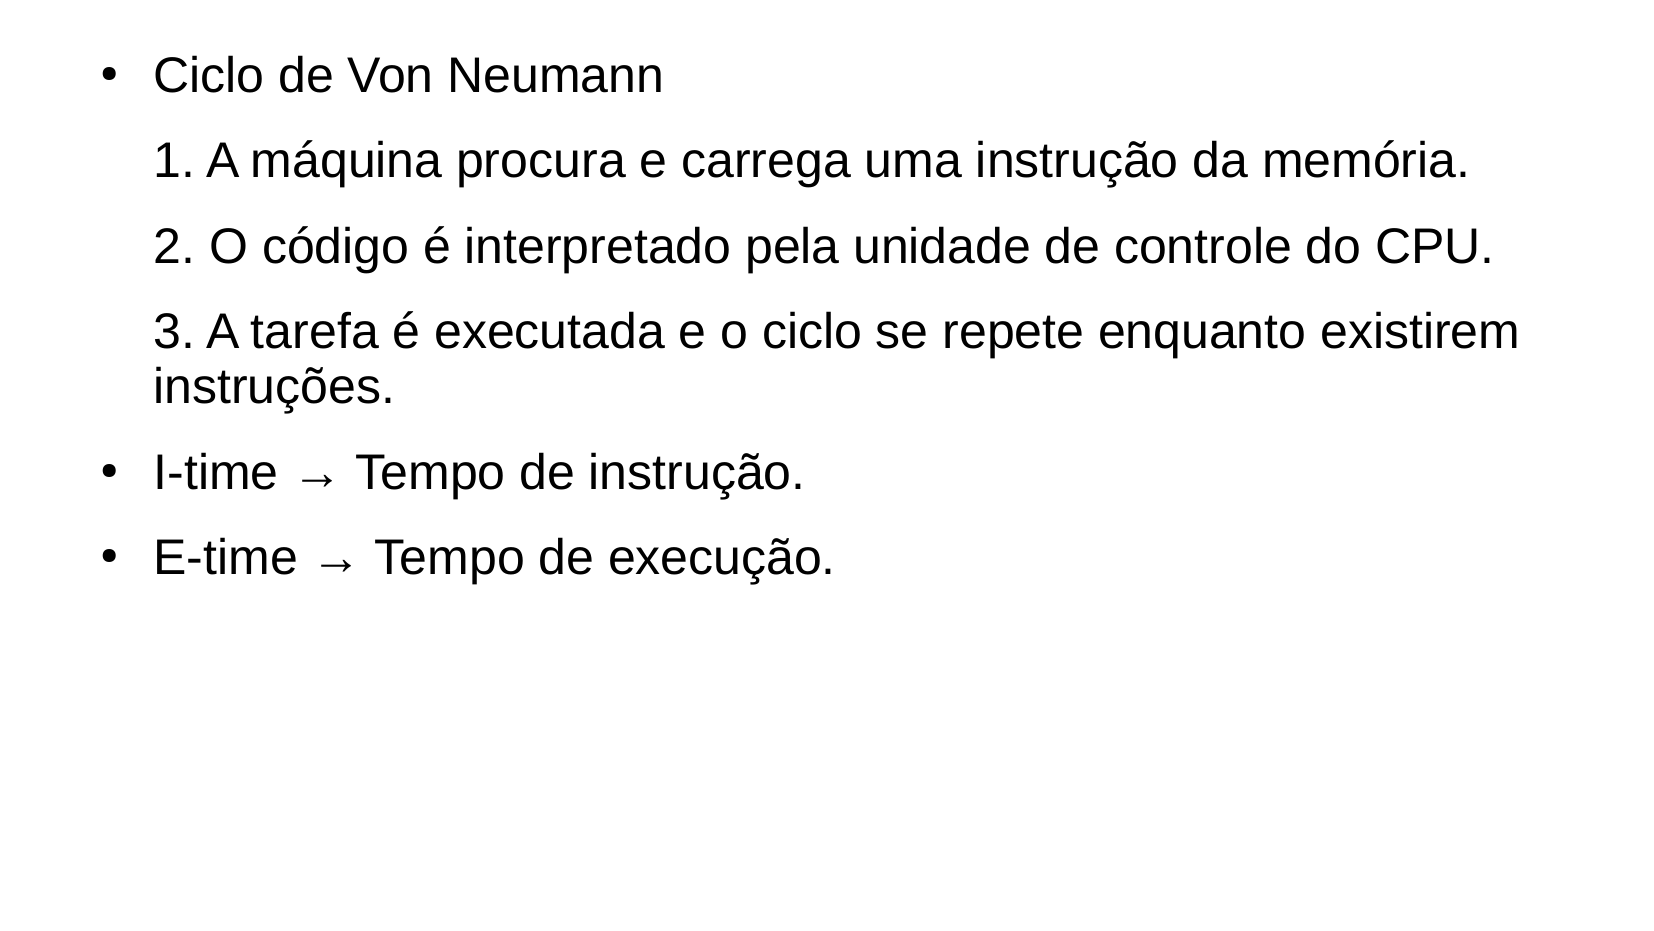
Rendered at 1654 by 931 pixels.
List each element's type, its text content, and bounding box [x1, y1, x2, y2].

list Ciclo de Von Neumann 1. A máquina procura e carrega uma instrução da memória. 2. O código é interpretado pela unidade de controle do CPU. 3. A tarefa é executada e o ciclo se repete enquanto existirem instruções. I-time → Tempo de instrução. E-time → Tempo de execução. [82, 47, 1571, 758]
